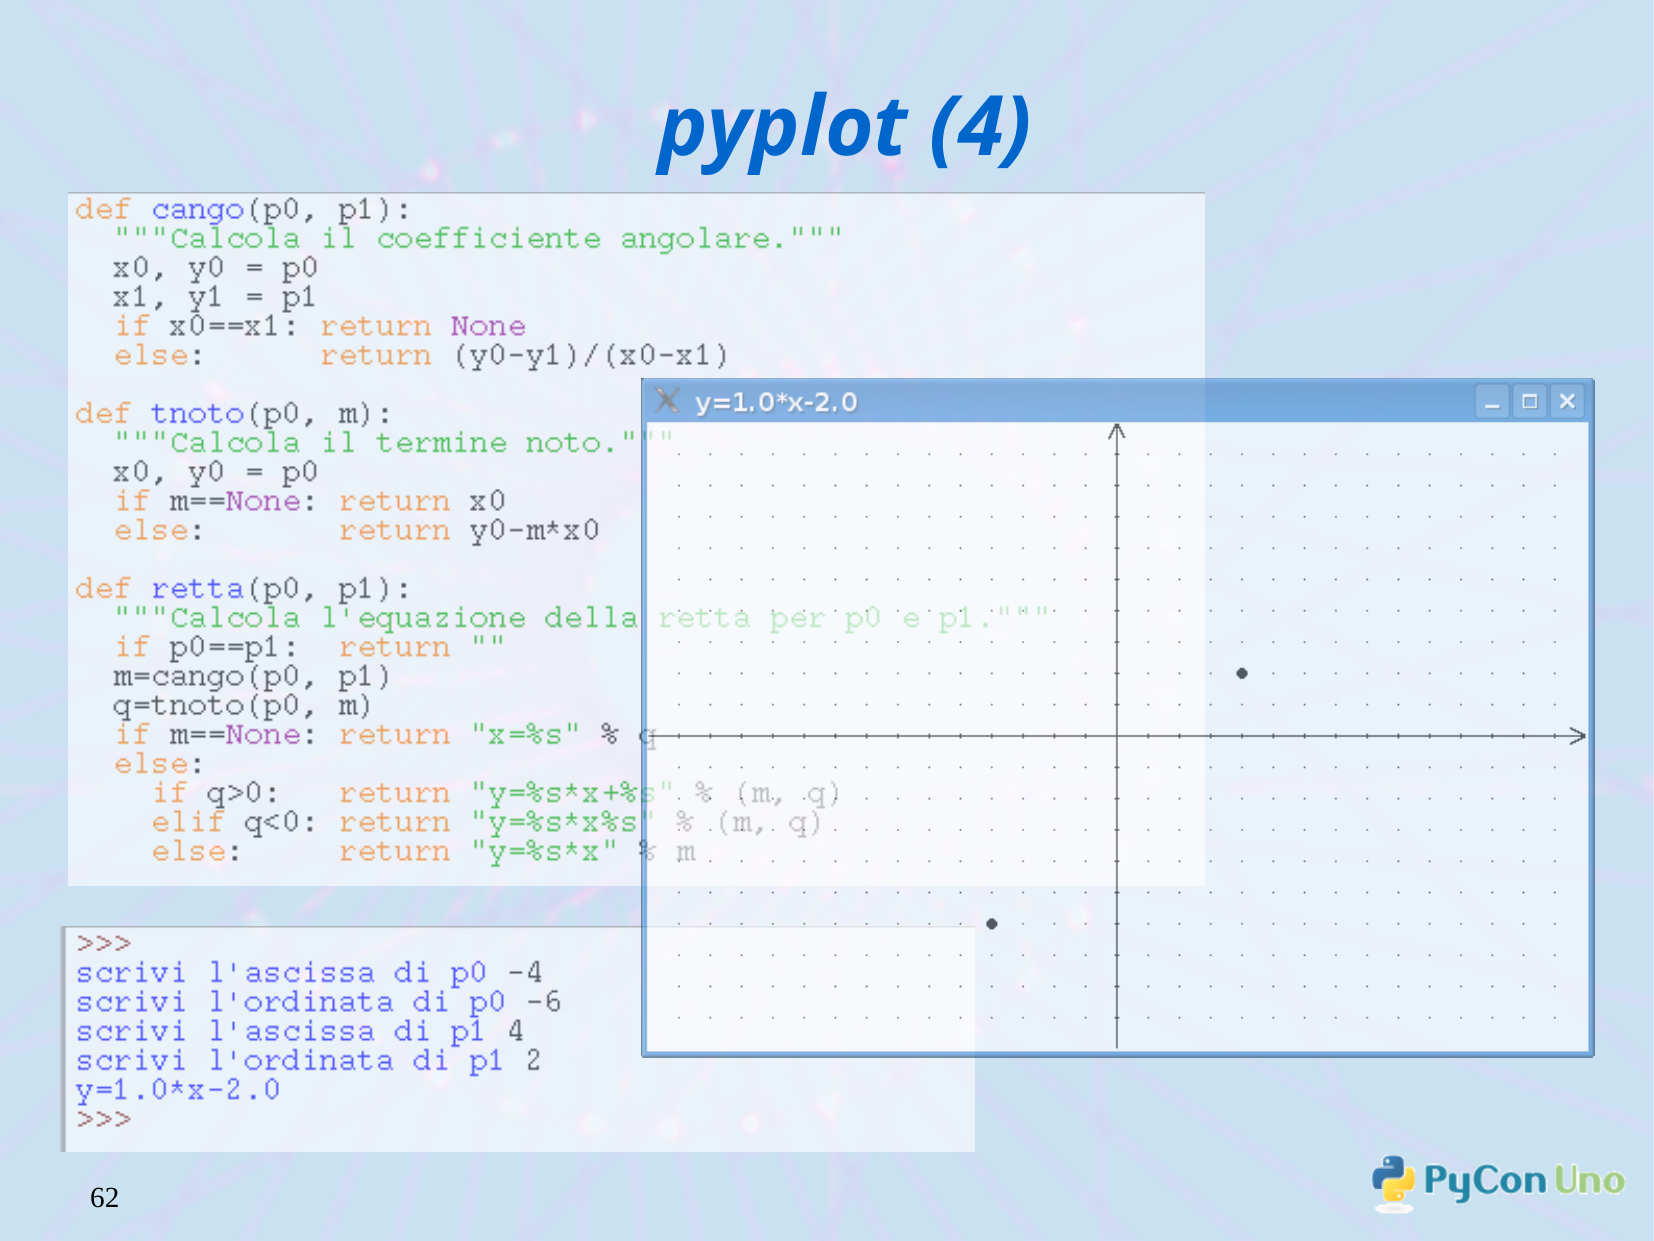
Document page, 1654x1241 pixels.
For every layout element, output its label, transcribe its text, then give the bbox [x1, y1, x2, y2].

picture [0, 0, 1654, 1241]
title pyplot (4) [139, 19, 1552, 227]
